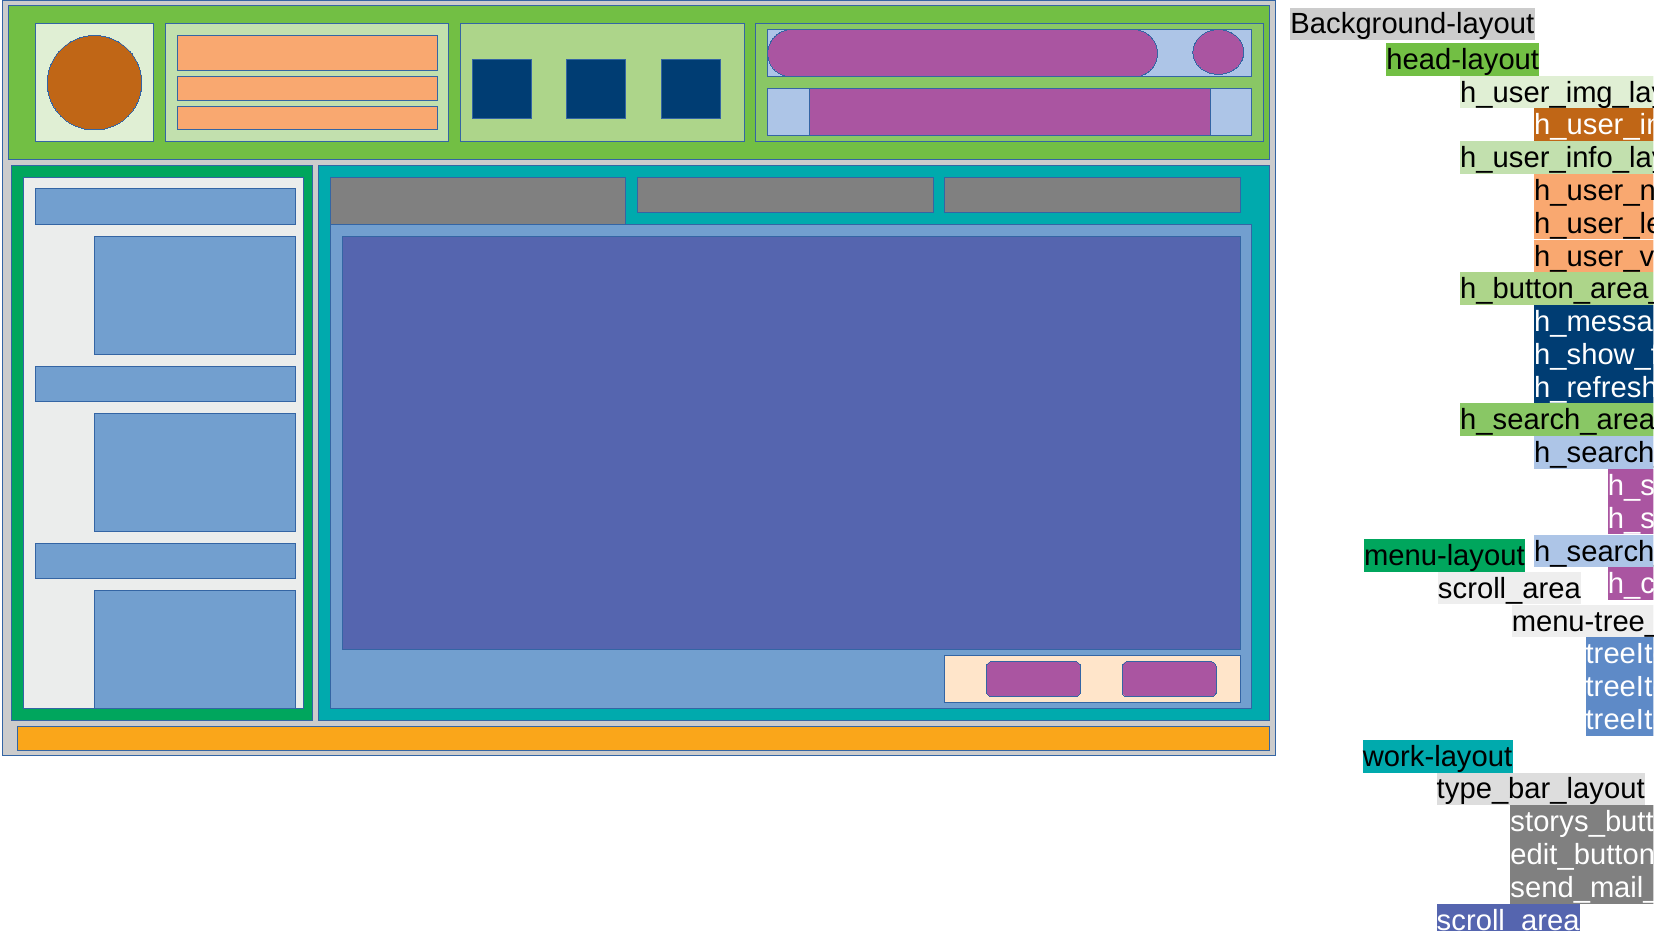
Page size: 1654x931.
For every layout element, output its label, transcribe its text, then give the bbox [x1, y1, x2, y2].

text_box work-layout type_bar_layout storys_button edit_button send_mail_button scroll_area 1、listview 2、textarea 3、textarea work_button_layout subimt_button empty_button [1274, 732, 1654, 931]
text_box Background-layout [1275, 0, 1561, 48]
text_box head-layout h_user_img_layout h_user_img_label h_user_info_layout h_user_name_label h_user_leavl_label h_user_vip_label h_button_area_layout h_message_button h_show_friend_button h_refresh_button h_search_area_layout h_search_top h_search_input h_search_button h_search_bottom h_condition_check [1297, 35, 1654, 531]
text_box [2, 0, 1276, 756]
text_box menu-layout scroll_area menu-tree_view treeItem_folder_friend treeItem_folder_private treeItem_folder_public [1275, 531, 1654, 732]
